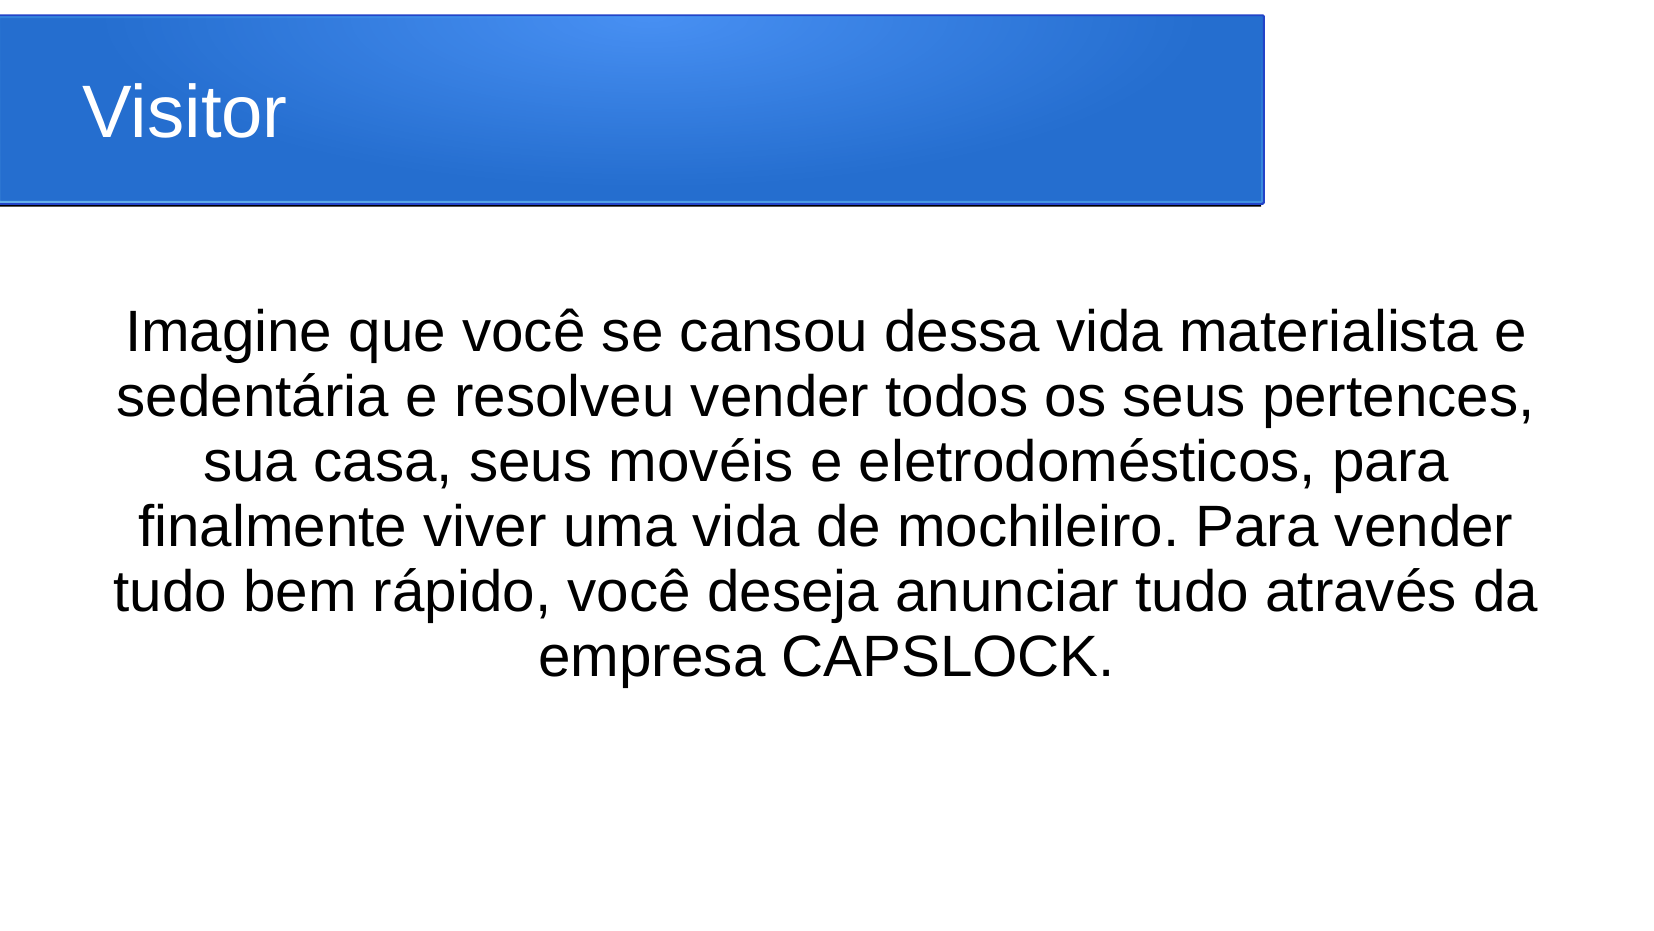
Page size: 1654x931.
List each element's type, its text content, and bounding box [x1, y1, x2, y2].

title Visitor [82, 35, 1235, 189]
subtitle Imagine que você se cansou dessa vida materialista e sedentária e resolveu vender todos os seus pertences, sua casa, seus movéis e eletrodomésticos, para finalmente viver uma vida de mochileiro. Para vender tudo bem rápido, você deseja anunciar tudo através da empresa CAPSLOCK. [82, 224, 1571, 764]
